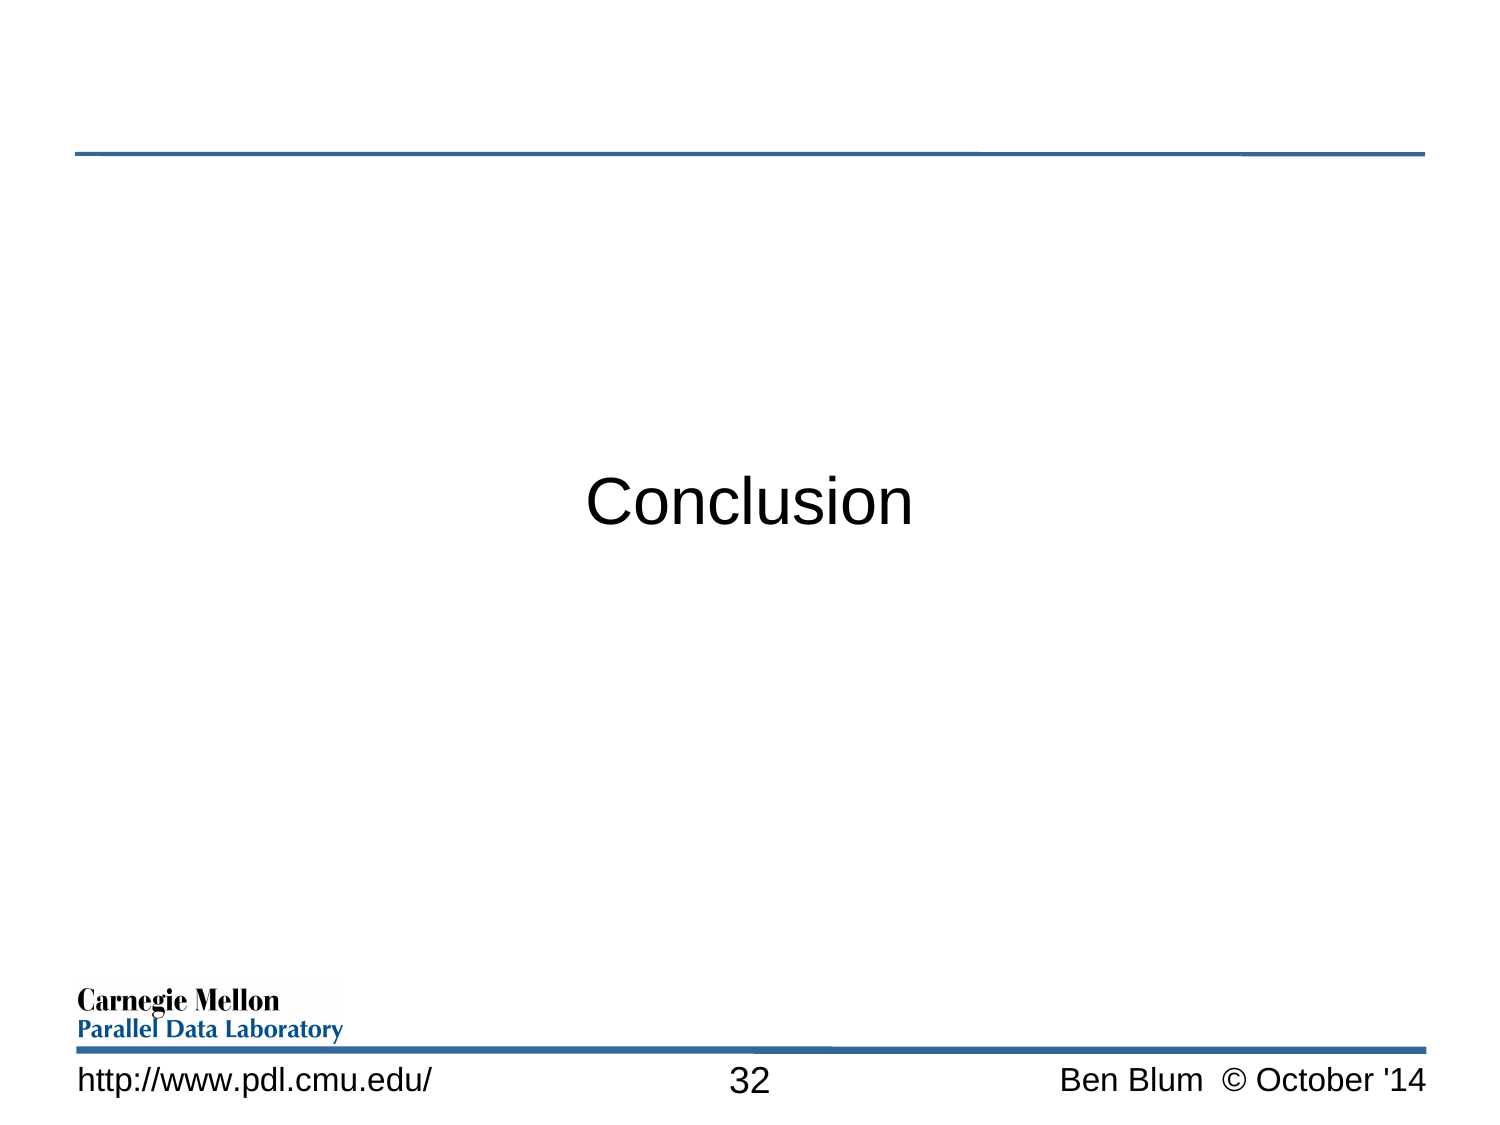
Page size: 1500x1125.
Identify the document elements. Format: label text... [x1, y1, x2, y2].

picture [77, 979, 343, 1044]
subtitle Conclusion [112, 50, 1388, 946]
